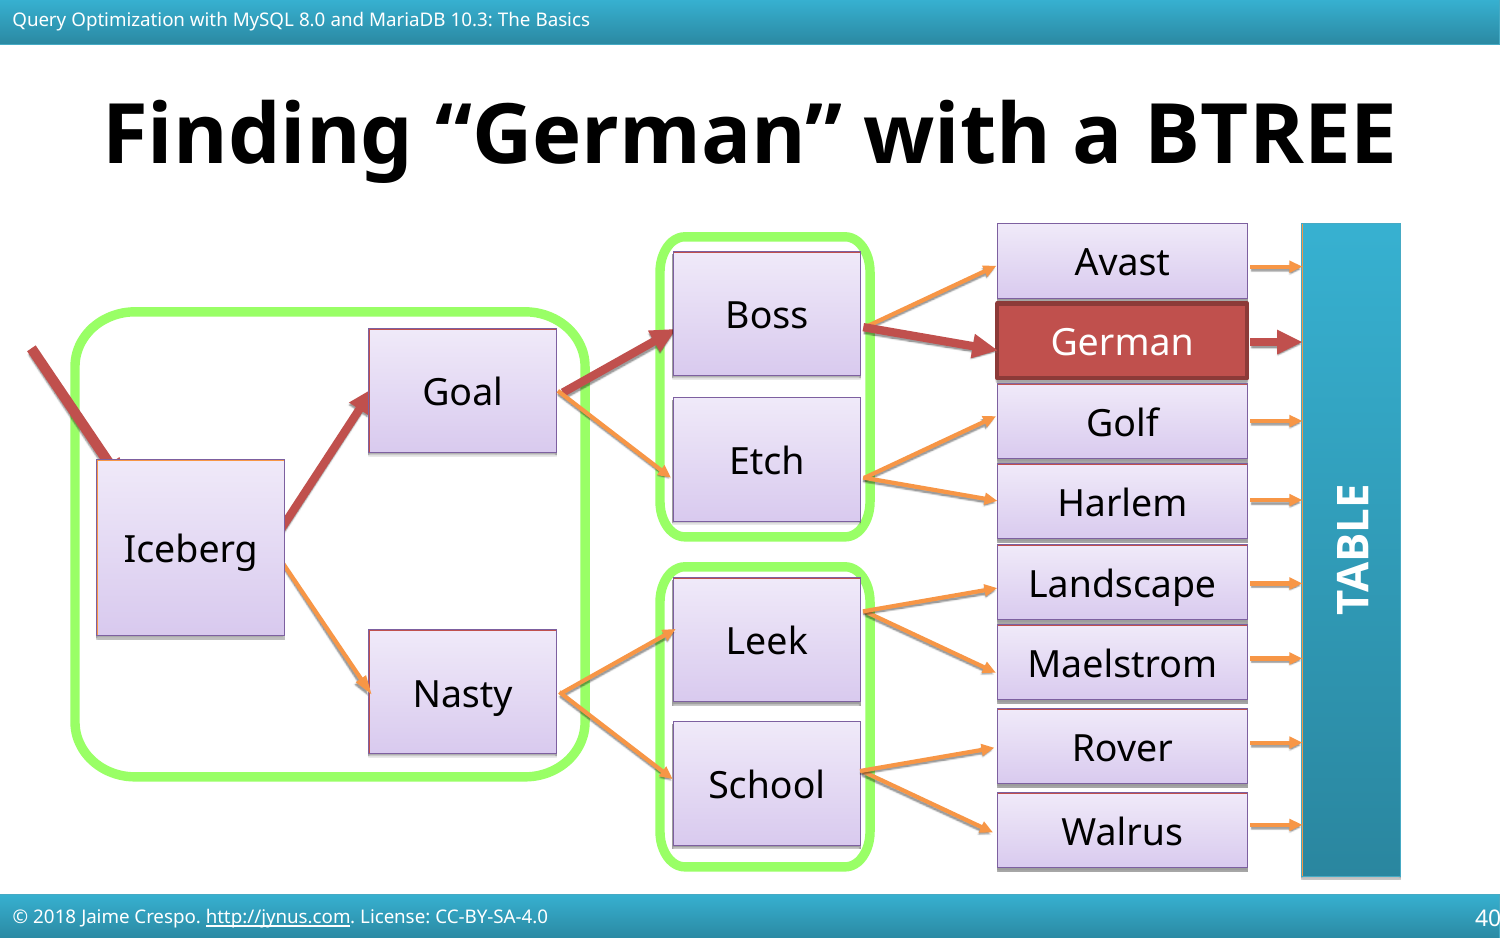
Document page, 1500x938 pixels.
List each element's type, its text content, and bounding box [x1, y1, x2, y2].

text_box Etch [673, 397, 861, 522]
text_box Harlem [997, 463, 1248, 539]
text_box Avast [997, 223, 1248, 299]
text_box TABLE [1301, 223, 1401, 877]
text_box Nasty [368, 629, 557, 754]
slide_number [1389, 896, 1490, 935]
text_box Maelstrom [997, 624, 1248, 700]
text_box Rover [997, 708, 1248, 784]
text_box Boss [673, 251, 861, 376]
text_box School [673, 721, 861, 846]
text_box Landscape [997, 544, 1248, 620]
text_box Iceberg [96, 459, 285, 636]
text_box Goal [368, 328, 557, 453]
text_box Leek [673, 577, 861, 702]
text_box Walrus [997, 792, 1248, 868]
title Finding “German” with a BTREE [75, 41, 1425, 219]
text_box Golf [997, 383, 1248, 459]
text_box German [997, 303, 1248, 379]
